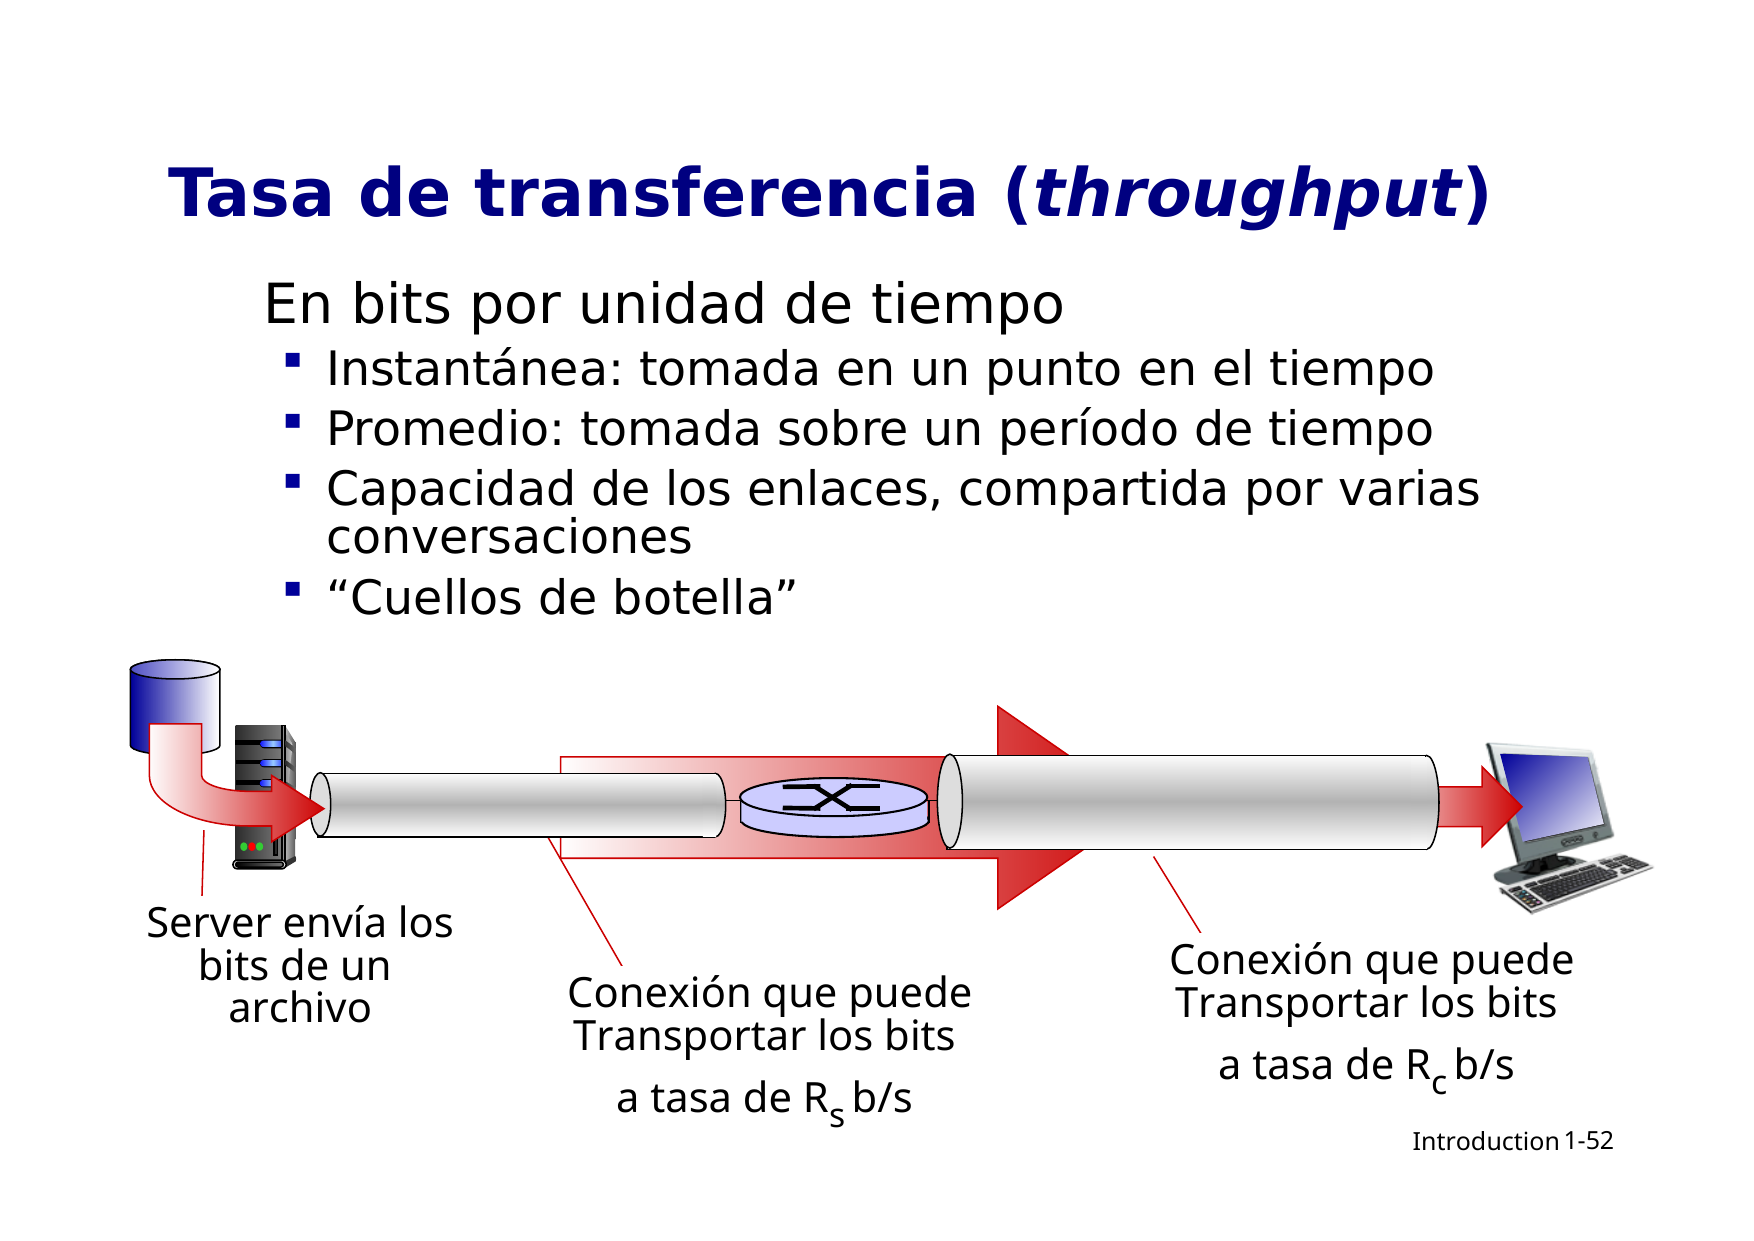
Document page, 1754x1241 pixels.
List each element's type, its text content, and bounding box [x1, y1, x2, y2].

text_box [130, 671, 1604, 909]
text_box Server envía los bits de un archivo [92, 895, 508, 1039]
title Tasa de transferencia (throughput) [154, 95, 1546, 284]
picture [1481, 735, 1695, 928]
text_box Server envía los bits de un archivo [130, 659, 220, 679]
text_box Introduction [1056, 1117, 1576, 1165]
text_box 1-<number> [1548, 1116, 1670, 1163]
text_box Conexión que puede Transportar los bits a tasa de Rs b/s [513, 966, 1016, 1135]
text_box Conexión que puede Transportar los bits a tasa de Rc b/s [1102, 933, 1631, 1102]
list En bits por unidad de tiempo Instantánea: tomada en un punto en el tiempo Promedio: tomada sobre un período de tiempo Capacidad de los enlaces, compartida por varias conversaciones “Cuellos de botella” [195, 271, 1588, 635]
